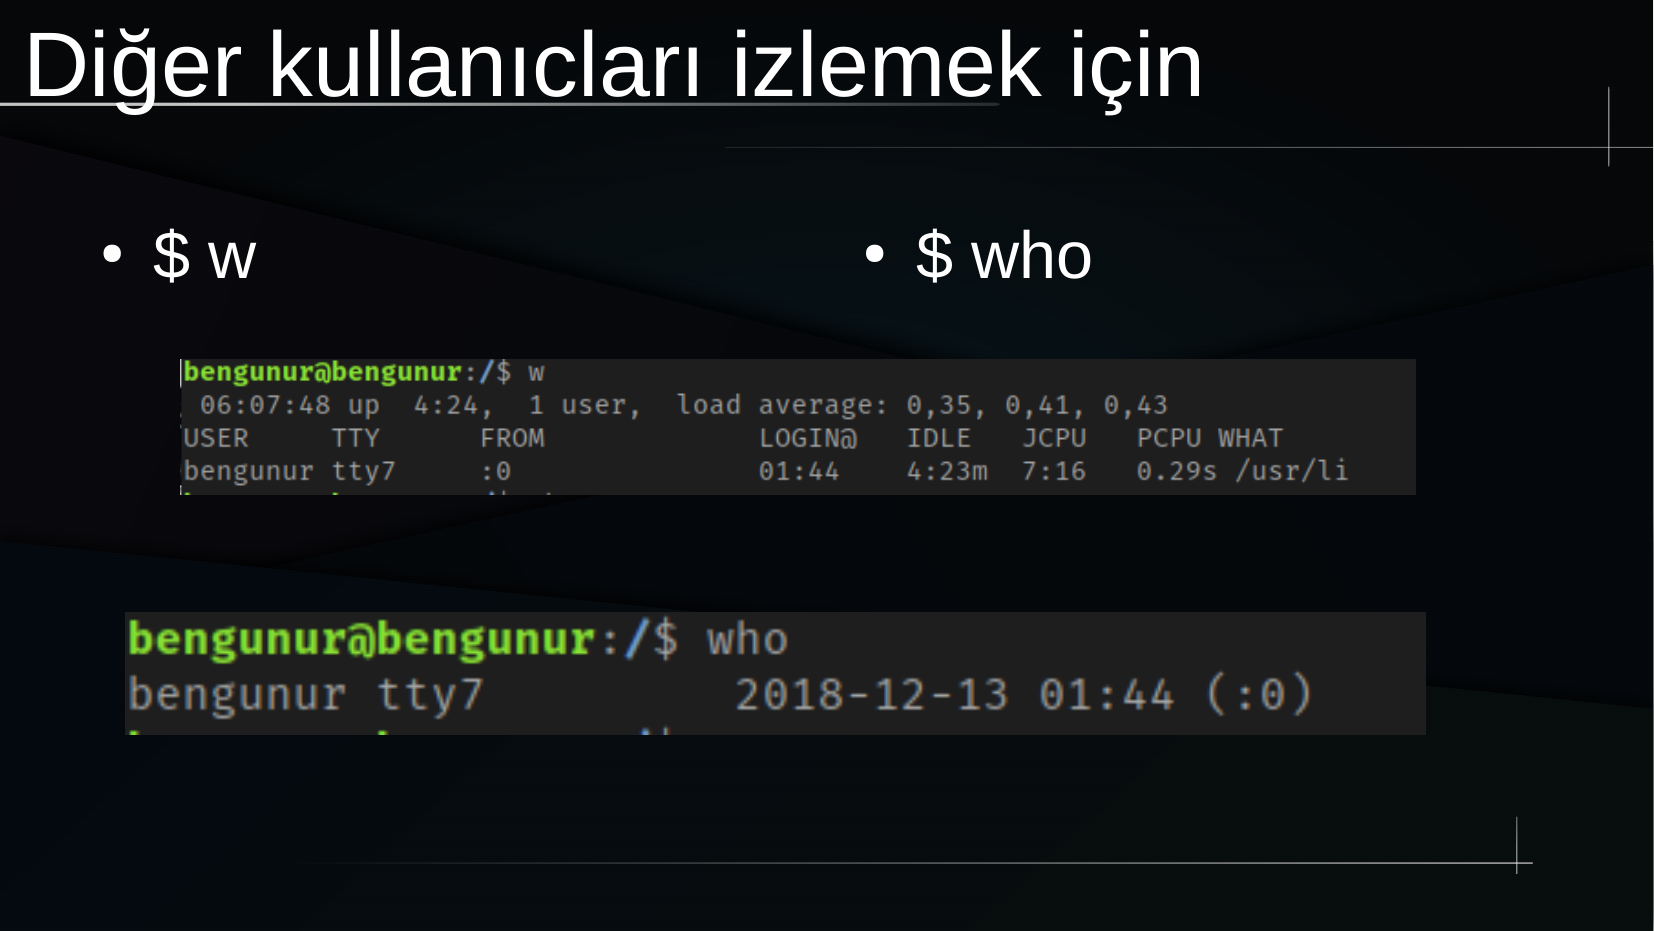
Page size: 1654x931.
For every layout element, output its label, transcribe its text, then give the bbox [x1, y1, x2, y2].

list $ w [82, 217, 809, 758]
list $ who [845, 217, 1572, 758]
picture [0, 0, 1654, 931]
title Diğer kullanıcları izlemek için [23, 11, 1589, 119]
